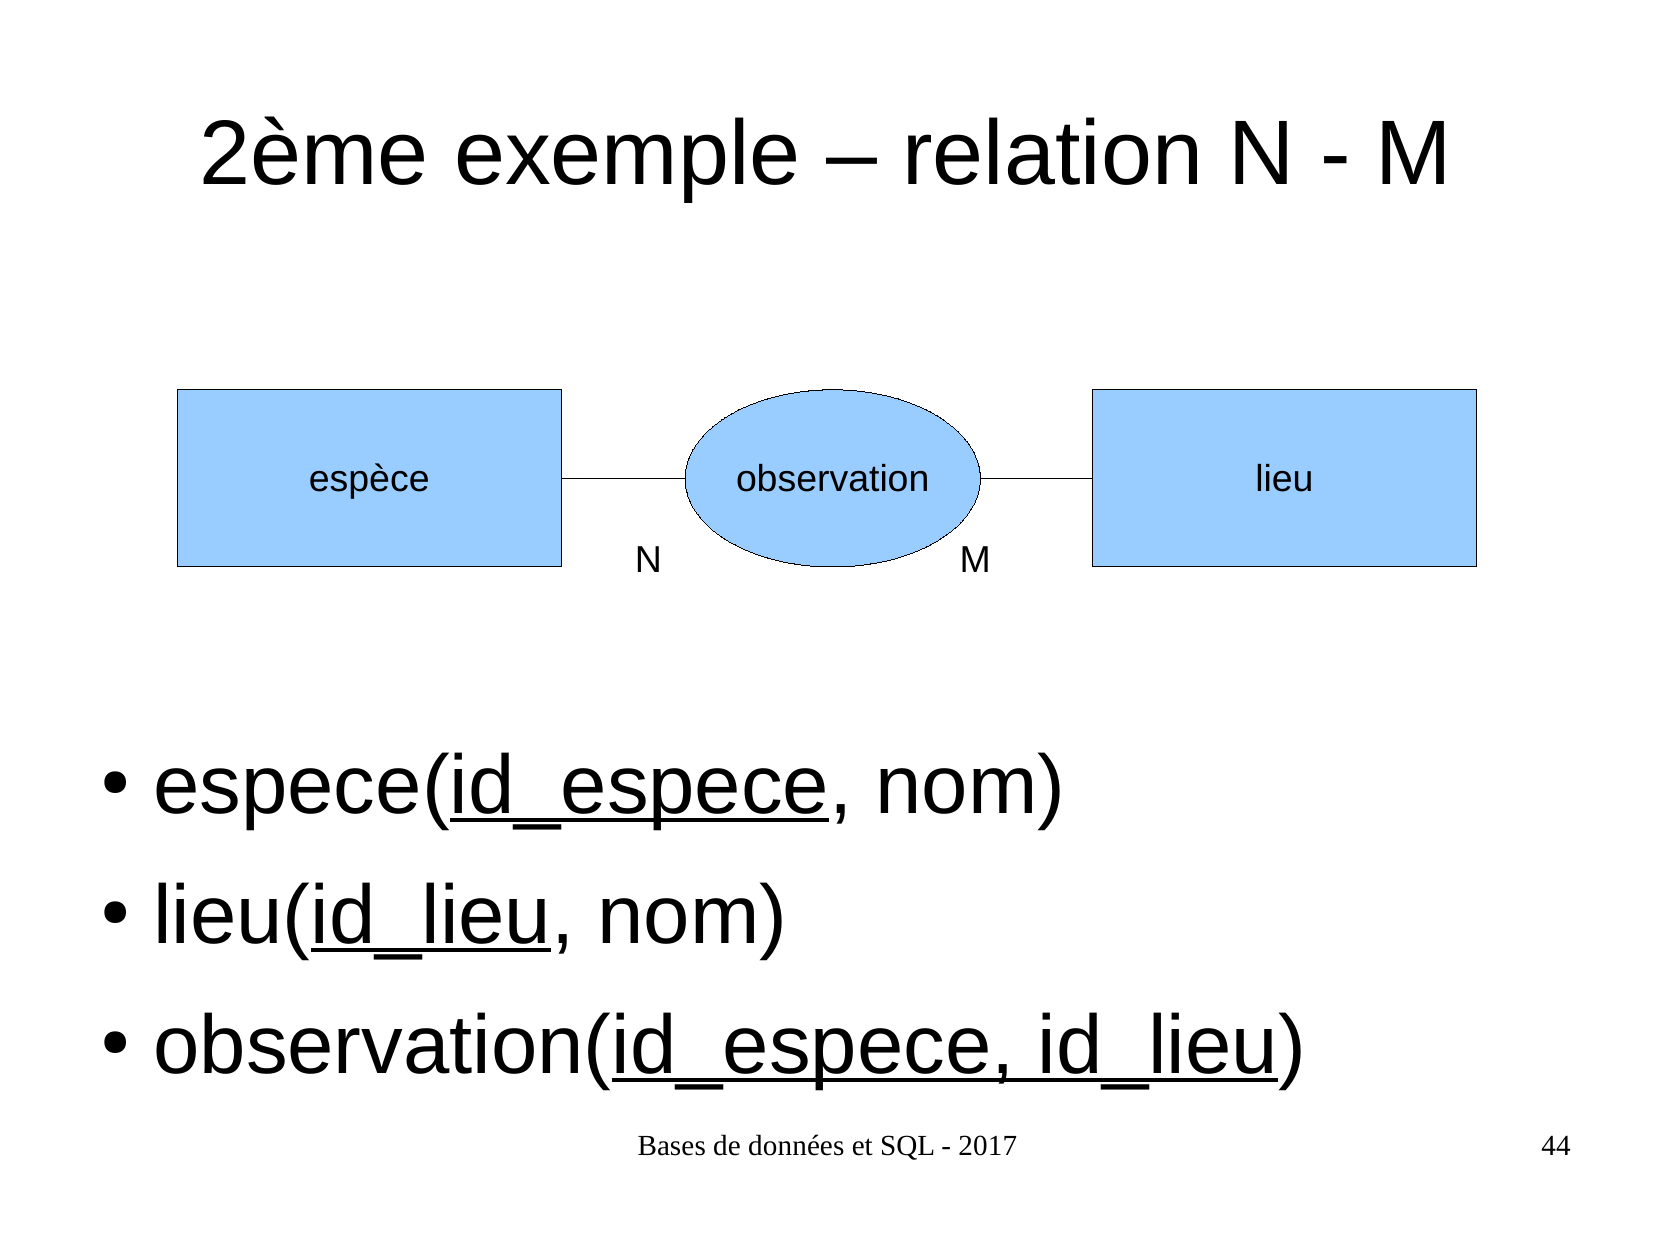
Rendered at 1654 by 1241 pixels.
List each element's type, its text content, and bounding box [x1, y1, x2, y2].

title 2ème exemple – relation N - M [82, 56, 1571, 250]
text_box lieu [1092, 389, 1477, 567]
text_box N [620, 531, 709, 589]
text_box observation [685, 389, 981, 567]
text_box espèce [177, 389, 562, 567]
list espece(id_espece, nom) lieu(id_lieu, nom) observation(id_espece, id_lieu) [82, 738, 1571, 1109]
text_box M [944, 531, 1034, 589]
